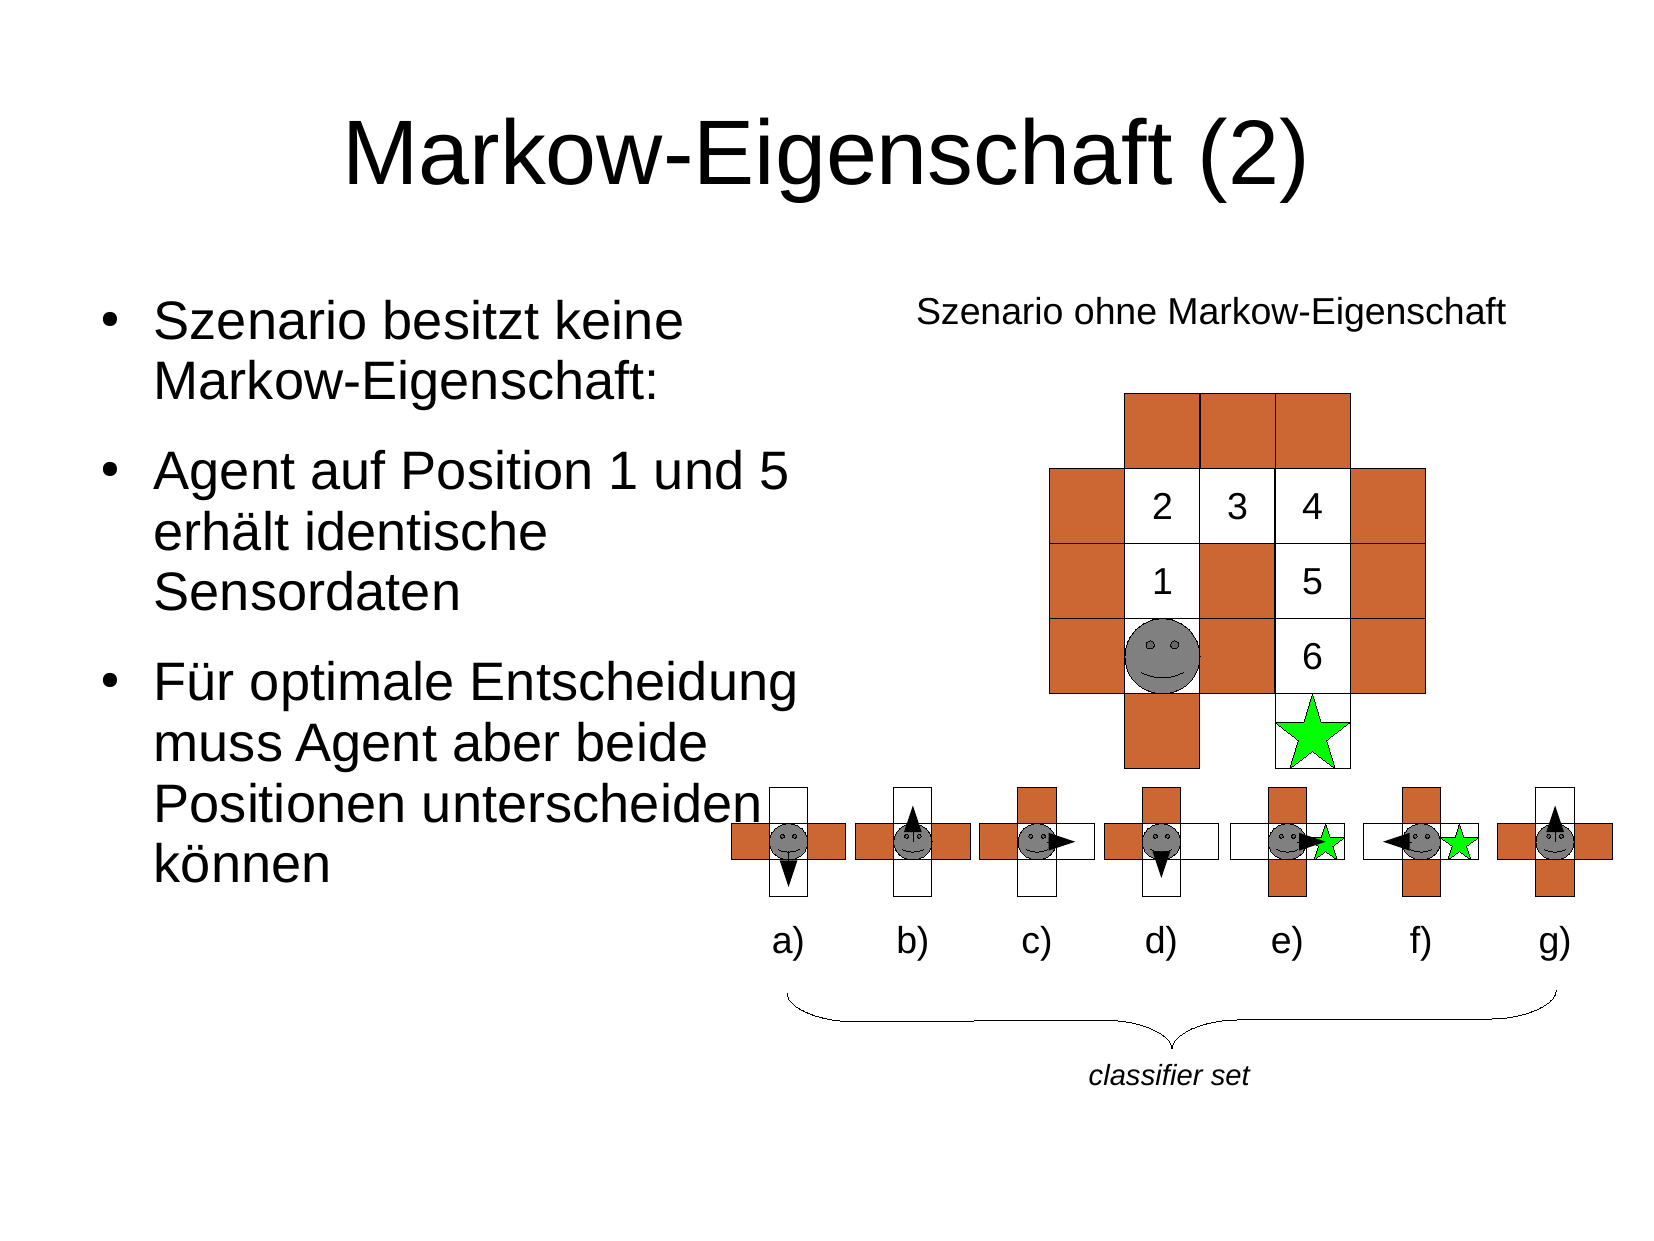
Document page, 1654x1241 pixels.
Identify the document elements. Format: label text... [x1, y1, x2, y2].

text_box d) [1142, 859, 1181, 897]
text_box [1049, 393, 1426, 769]
text_box 2 [1170, 849, 1180, 859]
text_box c) [1017, 859, 1057, 897]
text_box 3 [1268, 824, 1280, 836]
text_box e) [1268, 859, 1307, 897]
text_box b) [893, 859, 932, 897]
text_box 3 [1296, 849, 1306, 859]
text_box 2 [1143, 824, 1154, 834]
text_box 2 [1018, 824, 1030, 836]
text_box 3 [1295, 824, 1306, 834]
text_box 2 [1143, 849, 1153, 859]
text_box 3 [1402, 849, 1413, 859]
text_box 2 [1018, 848, 1029, 859]
text_box 5 [1275, 544, 1351, 619]
text_box 1 [1125, 543, 1199, 618]
text_box 3 [1429, 824, 1440, 835]
text_box [855, 787, 971, 860]
text_box f) [1402, 859, 1441, 897]
text_box [979, 787, 1095, 860]
text_box 3 [1268, 847, 1279, 859]
text_box 3 [1199, 469, 1275, 543]
title Markow-Eigenschaft (2) [82, 56, 1571, 250]
text_box [1363, 787, 1479, 860]
list Szenario besitzt keine Markow-Eigenschaft: Agent auf Position 1 und 5 erhält identische Sensordaten Für optimale Entscheidung muss Agent aber beide Positionen unterscheiden können [82, 290, 809, 1094]
text_box 2 [1125, 469, 1199, 543]
list Szenario ohne Markow-Eigenschaft [845, 290, 1572, 1094]
text_box [731, 787, 846, 860]
text_box a) [769, 859, 808, 897]
text_box 3 [1430, 849, 1440, 859]
text_box classifier set [1073, 1051, 1266, 1099]
text_box 4 [1275, 468, 1351, 544]
text_box 2 [1045, 824, 1056, 834]
text_box g) [1535, 859, 1575, 897]
text_box 2 [1169, 824, 1180, 834]
text_box 6 [1275, 619, 1351, 694]
text_box [1230, 787, 1345, 860]
text_box 3 [1402, 824, 1414, 835]
text_box [1497, 787, 1613, 860]
text_box 2 [1046, 849, 1056, 859]
text_box [1104, 787, 1219, 860]
